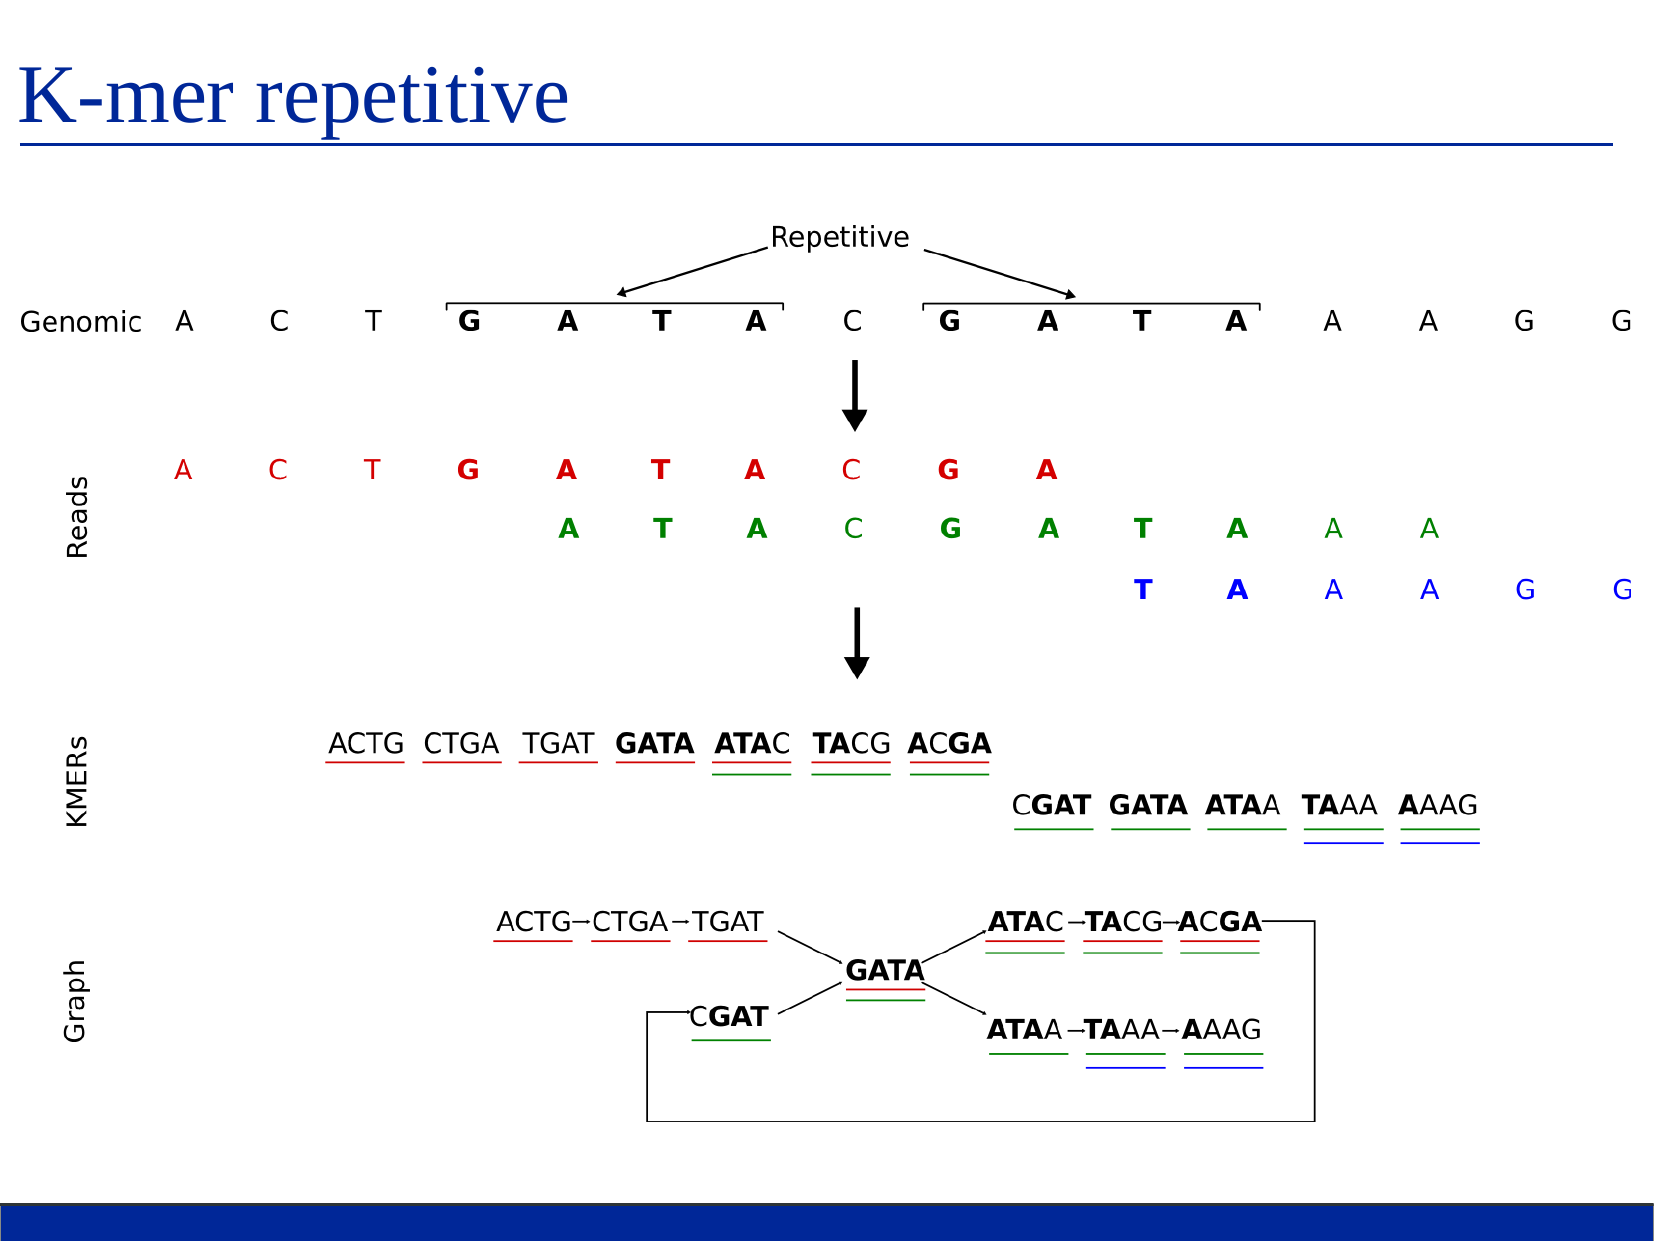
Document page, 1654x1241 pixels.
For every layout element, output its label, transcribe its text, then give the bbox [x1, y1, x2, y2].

title K-mer repetitive [17, 0, 1589, 198]
picture [21, 225, 1631, 1122]
